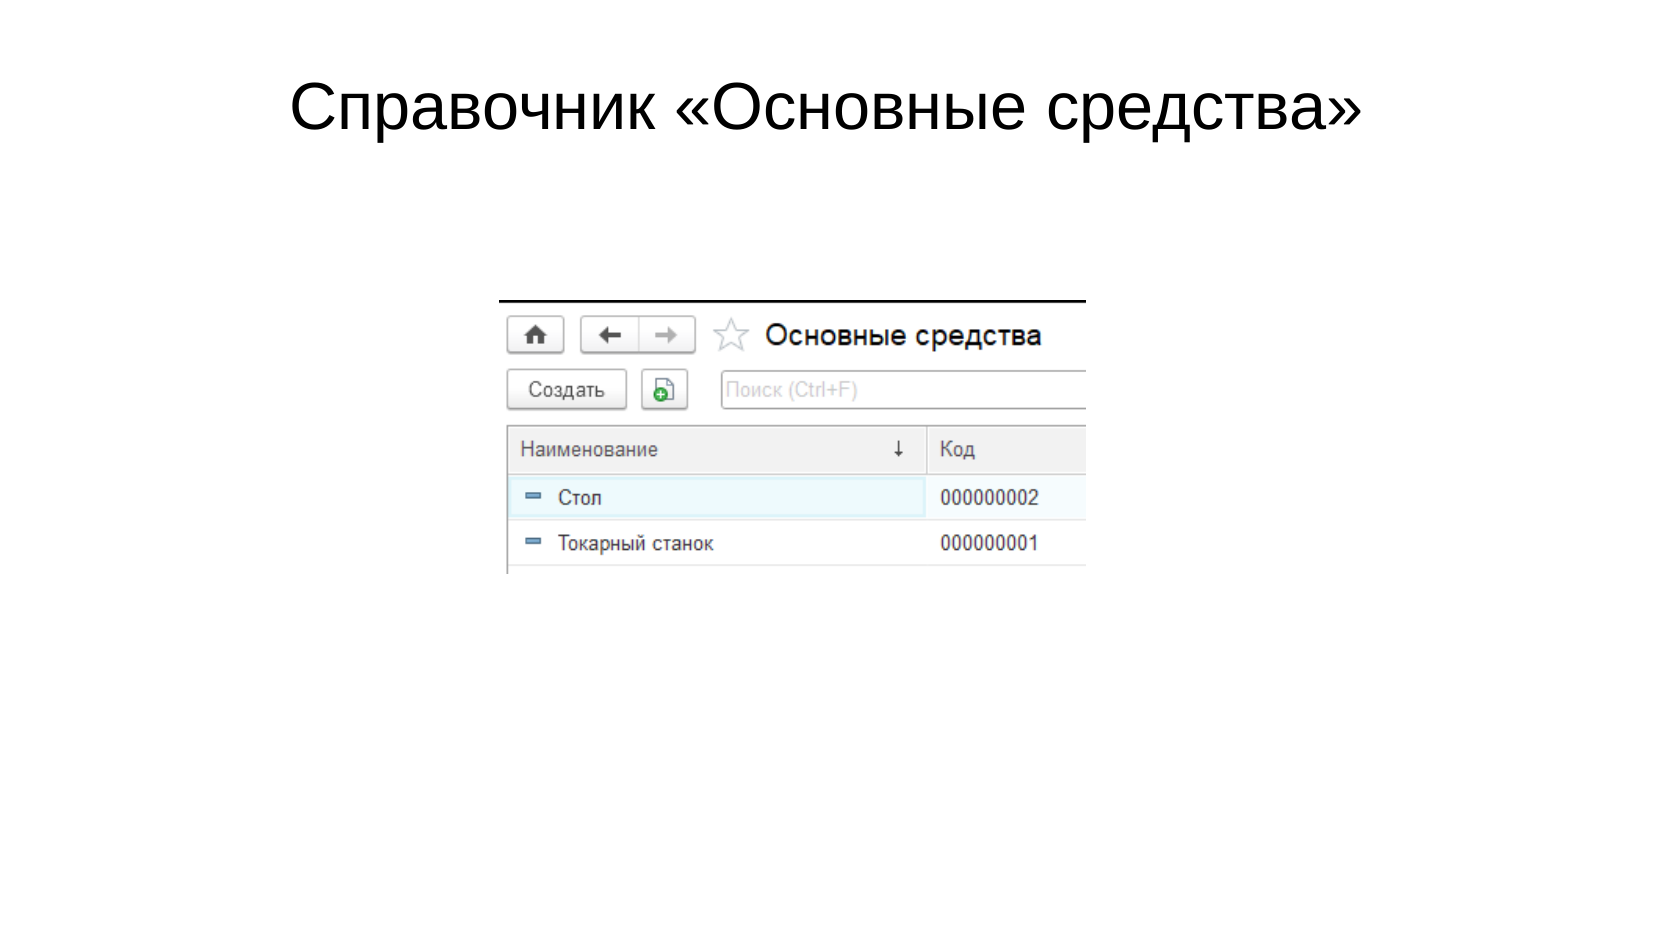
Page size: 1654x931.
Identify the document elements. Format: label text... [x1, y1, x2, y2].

text_box Справочник «Основные средства» [105, 61, 1549, 152]
picture [499, 300, 1086, 575]
